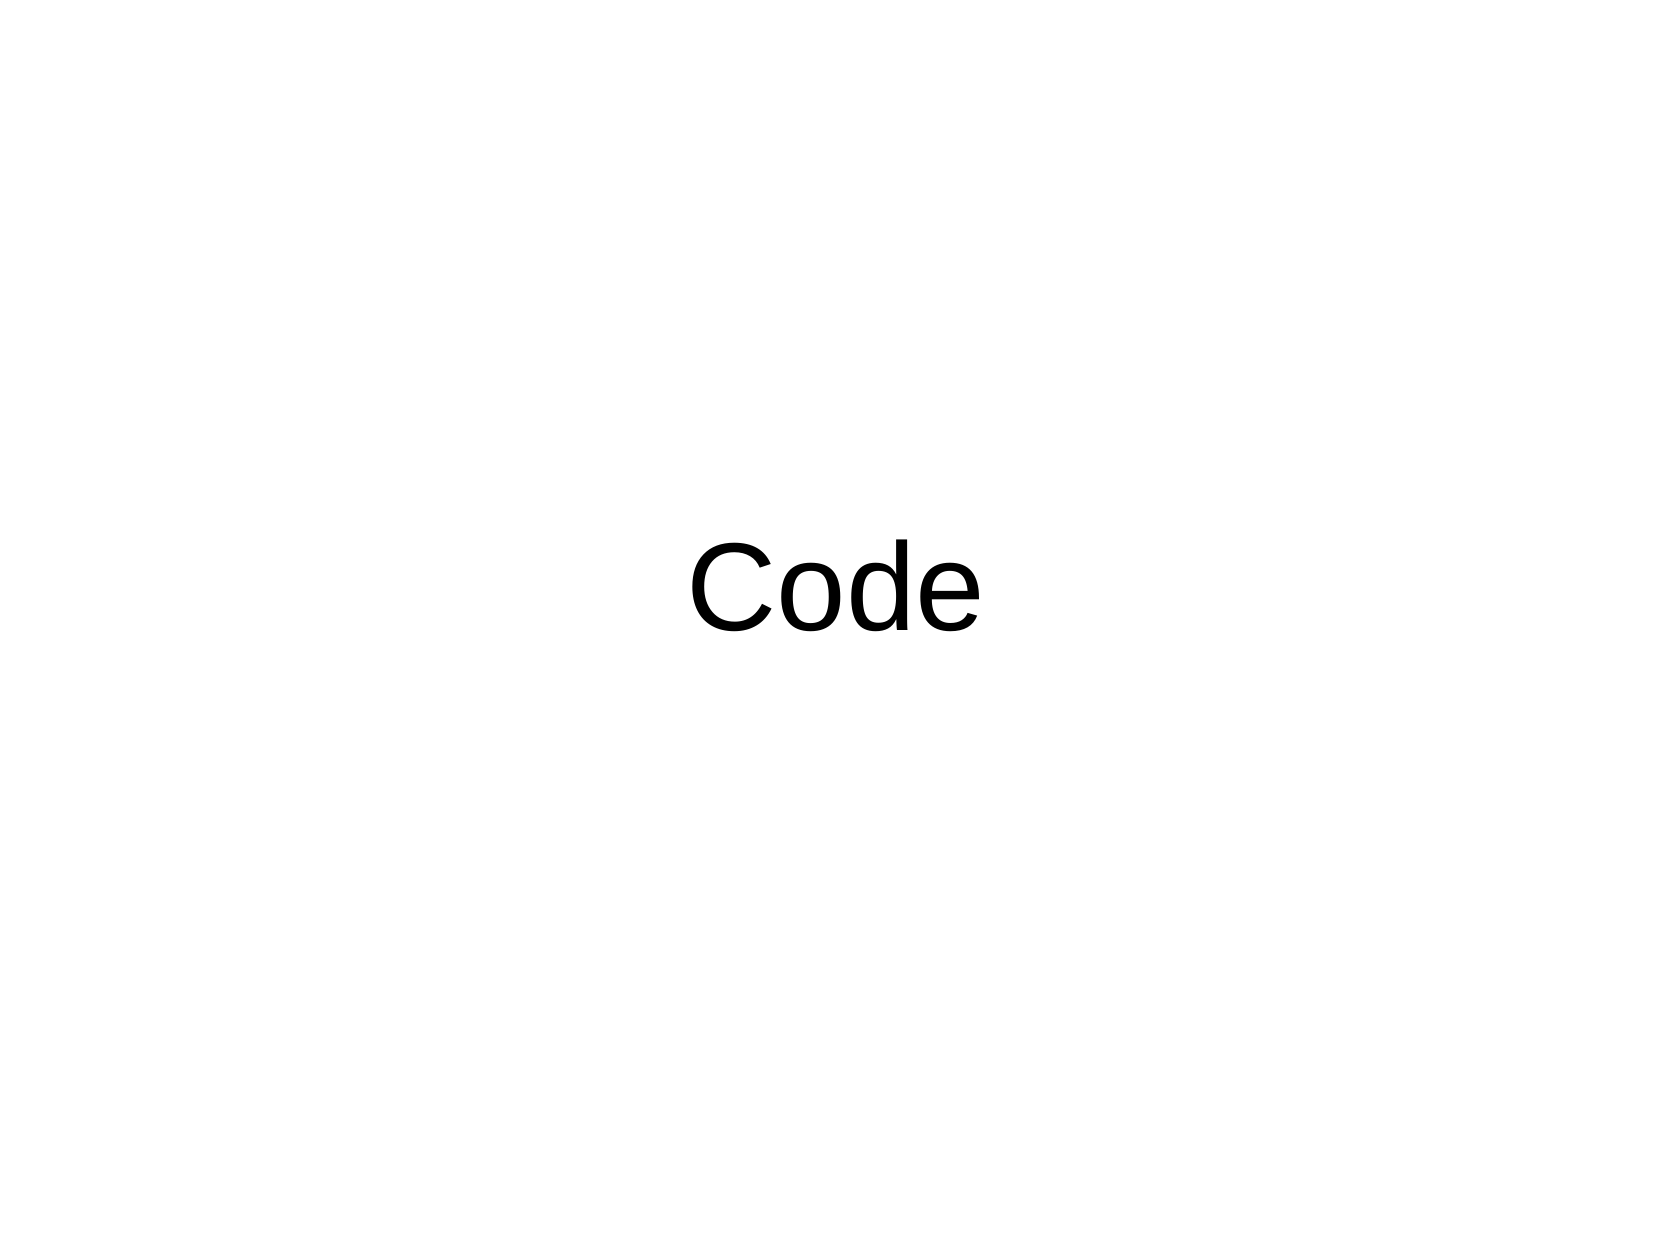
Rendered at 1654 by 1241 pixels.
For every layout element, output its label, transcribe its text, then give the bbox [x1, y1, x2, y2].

text_box Code [671, 510, 1001, 665]
